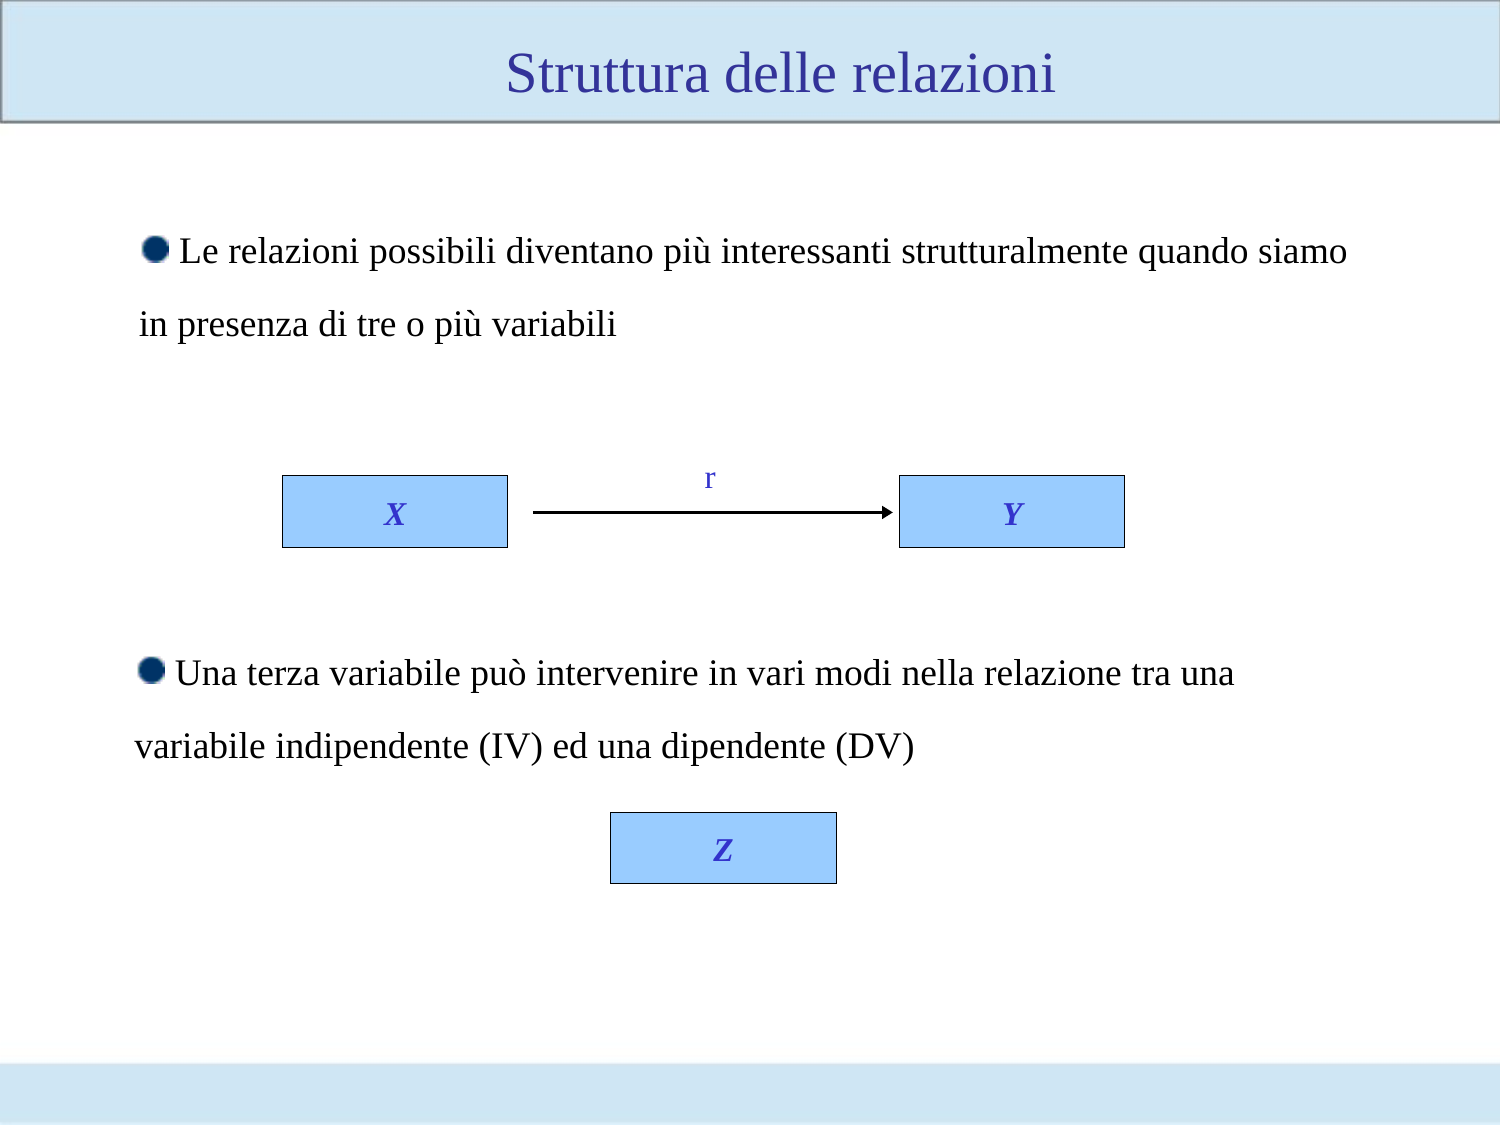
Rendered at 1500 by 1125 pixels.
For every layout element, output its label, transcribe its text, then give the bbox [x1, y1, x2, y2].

text_box X [282, 475, 508, 548]
text_box Una terza variabile può intervenire in vari modi nella relazione tra una variabile indipendente (IV) ed una dipendente (DV) [119, 606, 1364, 774]
picture [0, 0, 1500, 1125]
text_box Z [610, 812, 837, 884]
title Struttura delle relazioni [249, 21, 1313, 117]
text_box Y [899, 475, 1125, 548]
text_box r [613, 448, 807, 555]
text_box Le relazioni possibili diventano più interessanti strutturalmente quando siamo in presenza di tre o più variabili [123, 184, 1368, 353]
